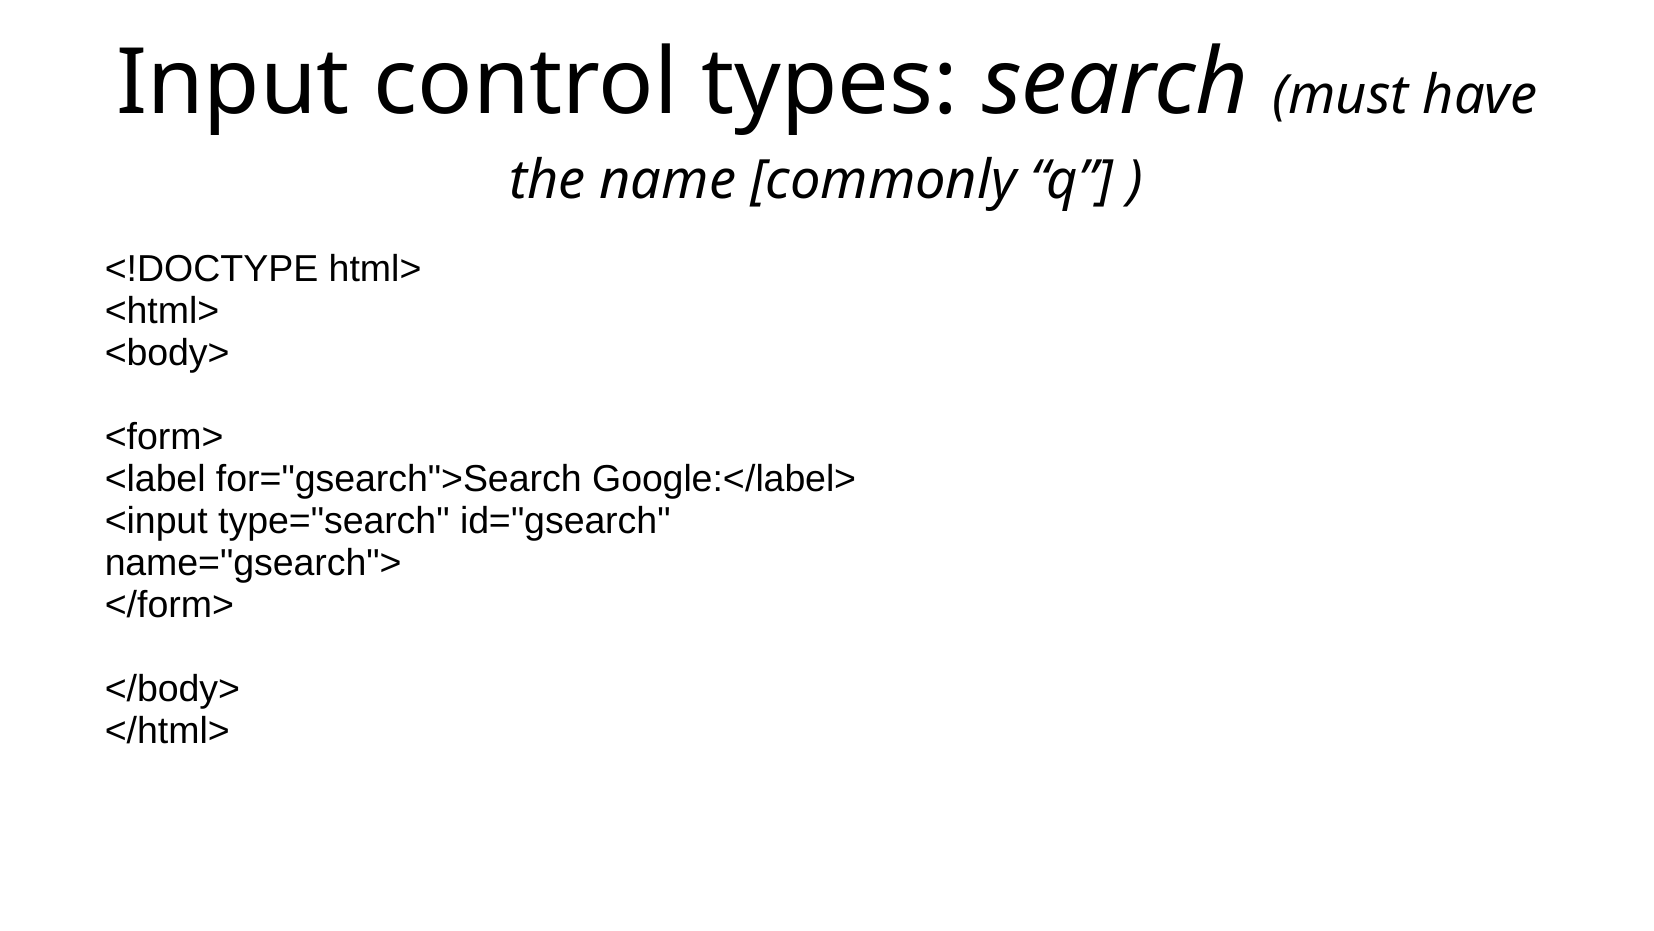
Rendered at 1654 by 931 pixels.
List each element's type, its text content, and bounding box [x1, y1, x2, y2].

title Input control types: search (must have the name [commonly “q”] ) [82, 26, 1571, 203]
text_box <!DOCTYPE html> <html> <body> <form> <label for="gsearch">Search Google:</label> <input type="search" id="gsearch" name="gsearch"> </form> </body> </html> [90, 240, 991, 759]
